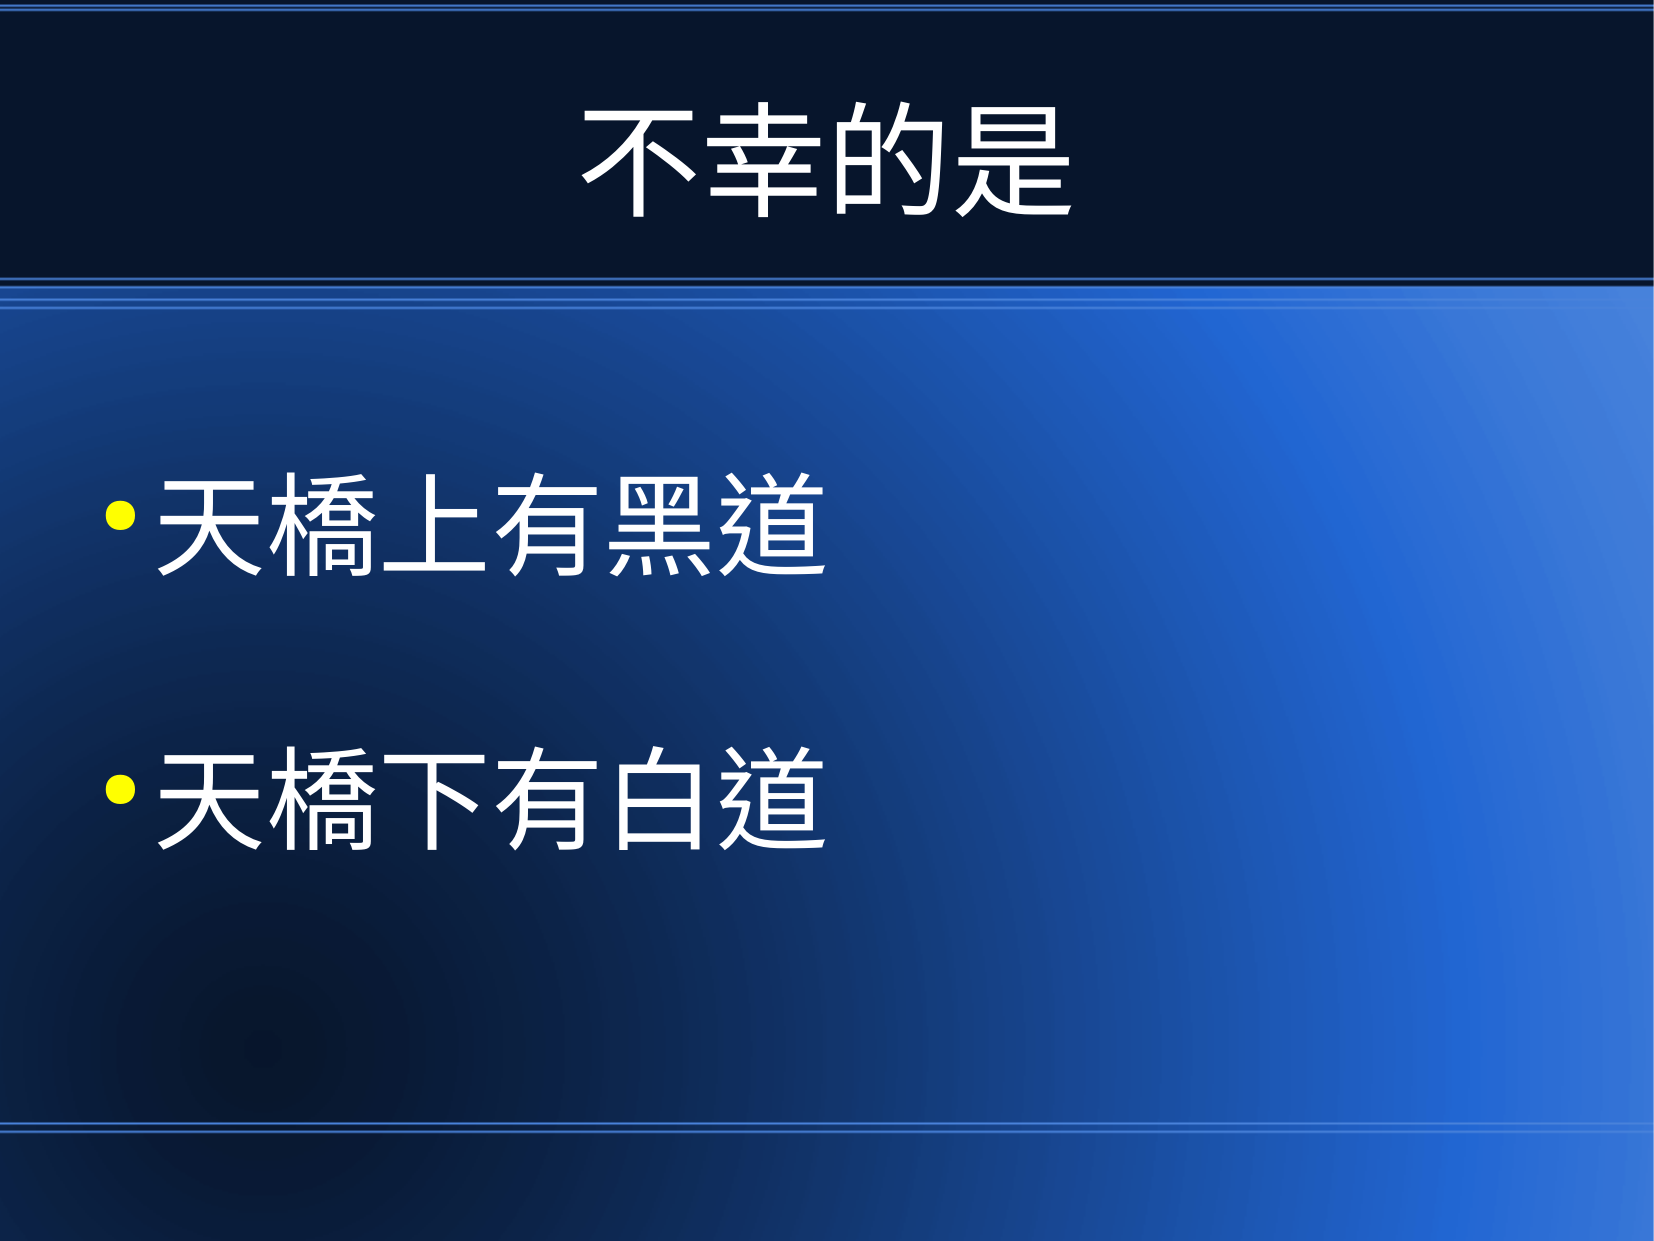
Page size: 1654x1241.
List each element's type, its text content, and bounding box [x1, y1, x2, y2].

title 不幸的是 [82, 49, 1571, 257]
list 天橋上有黑道 天橋下有白道 [82, 355, 1571, 1241]
picture [0, 0, 1654, 1241]
